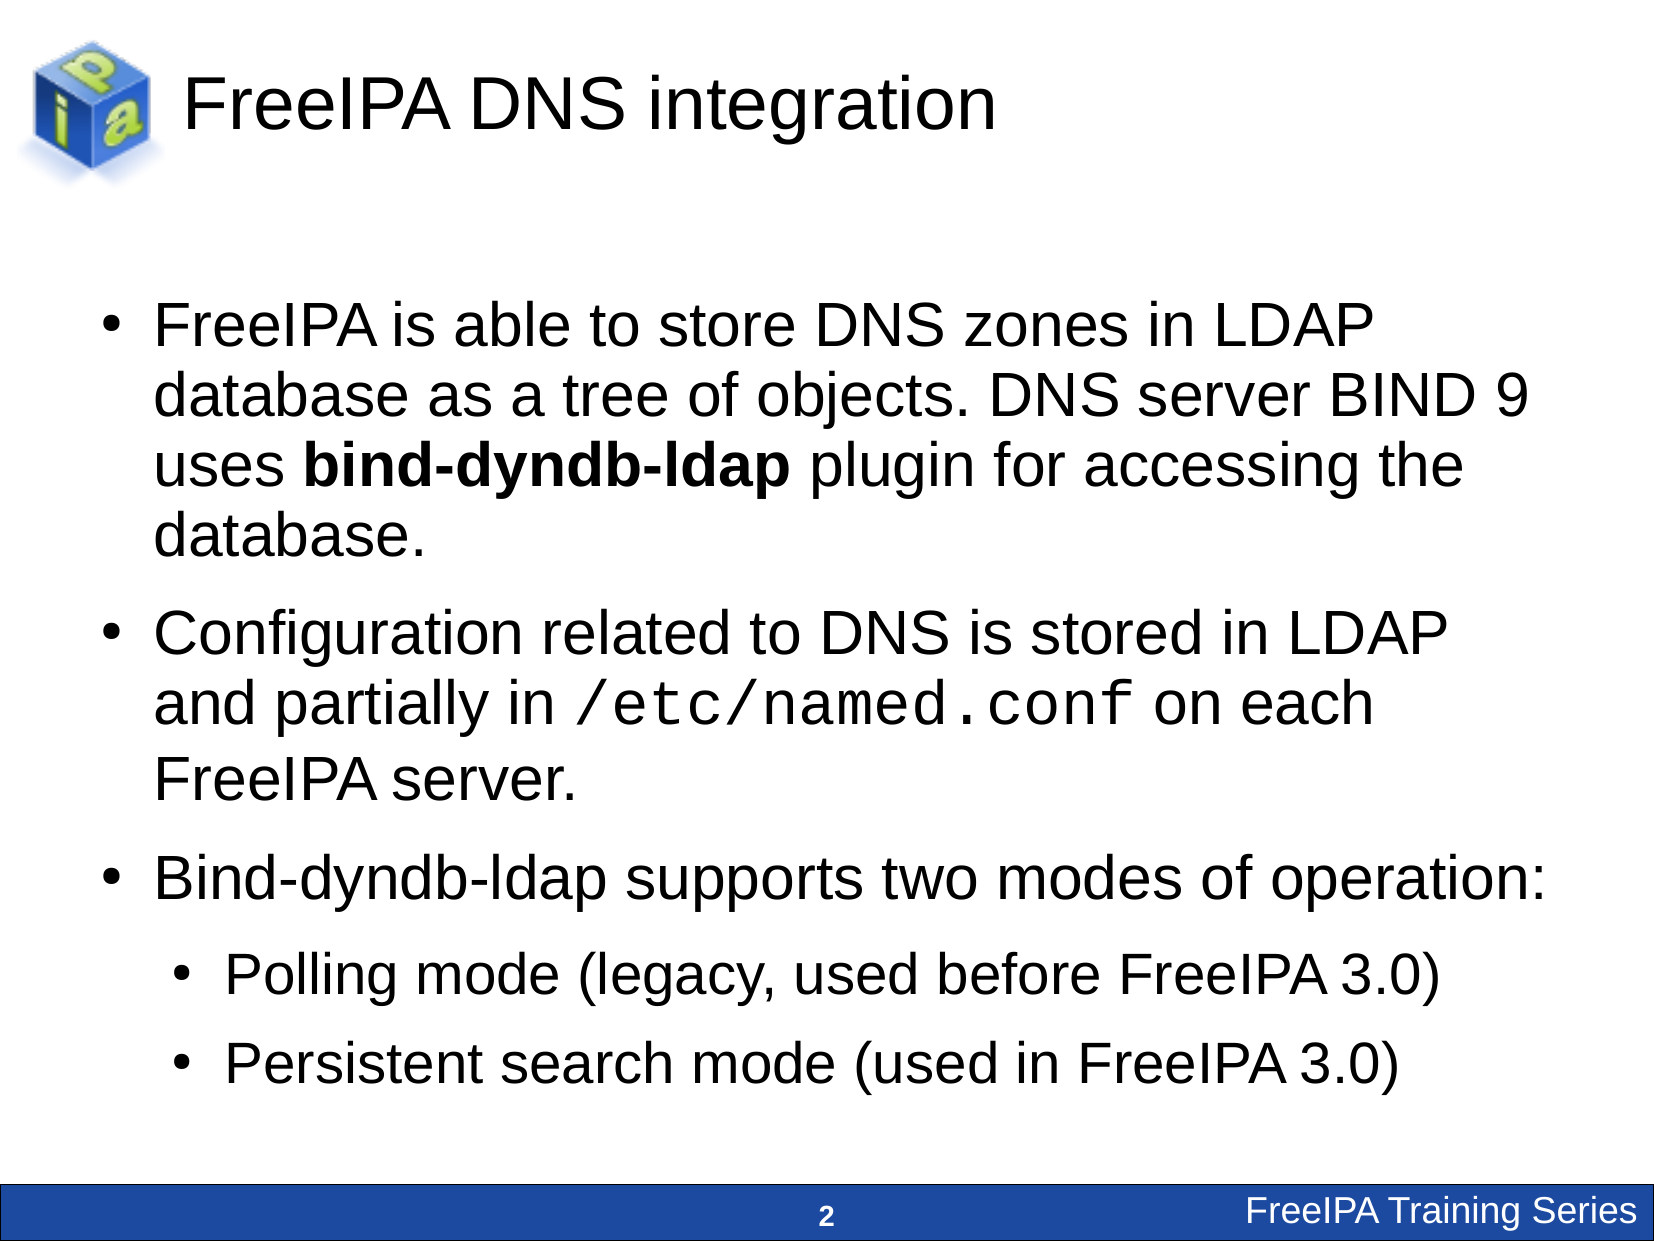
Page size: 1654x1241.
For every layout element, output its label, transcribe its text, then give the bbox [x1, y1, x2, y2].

picture [17, 34, 165, 193]
title FreeIPA DNS integration [182, 31, 1579, 177]
list FreeIPA is able to store DNS zones in LDAP database as a tree of objects. DNS server BIND 9 uses bind‑dyndb‑ldap plugin for accessing the database. Configuration related to DNS is stored in LDAP and partially in /etc/named.conf on each FreeIPA server. Bind‑dyndb‑ldap supports two modes of operation: Polling mode (legacy, used before FreeIPA 3.0) Persistent search mode (used in FreeIPA 3.0) [82, 290, 1571, 1096]
